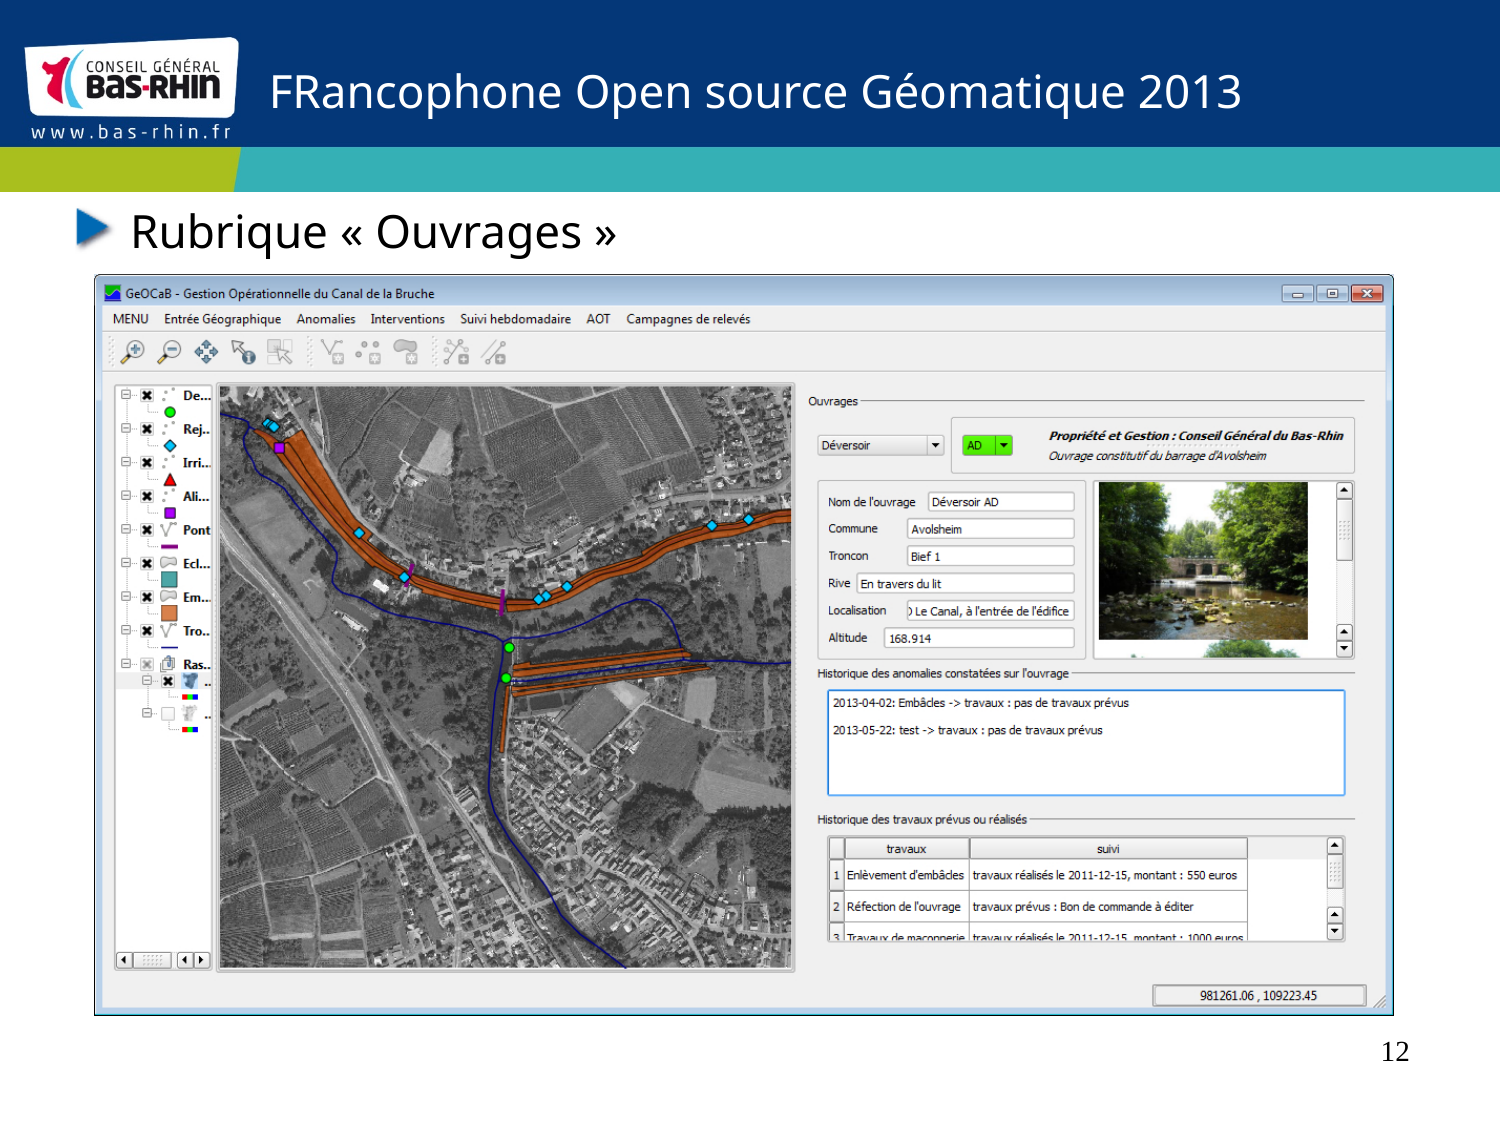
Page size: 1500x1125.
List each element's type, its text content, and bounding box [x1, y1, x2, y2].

list Rubrique « Ouvrages » [59, 194, 1410, 272]
picture [94, 274, 1394, 1016]
picture [0, 0, 1500, 192]
title FRancophone Open source Géomatique 2013 [253, 30, 1471, 149]
